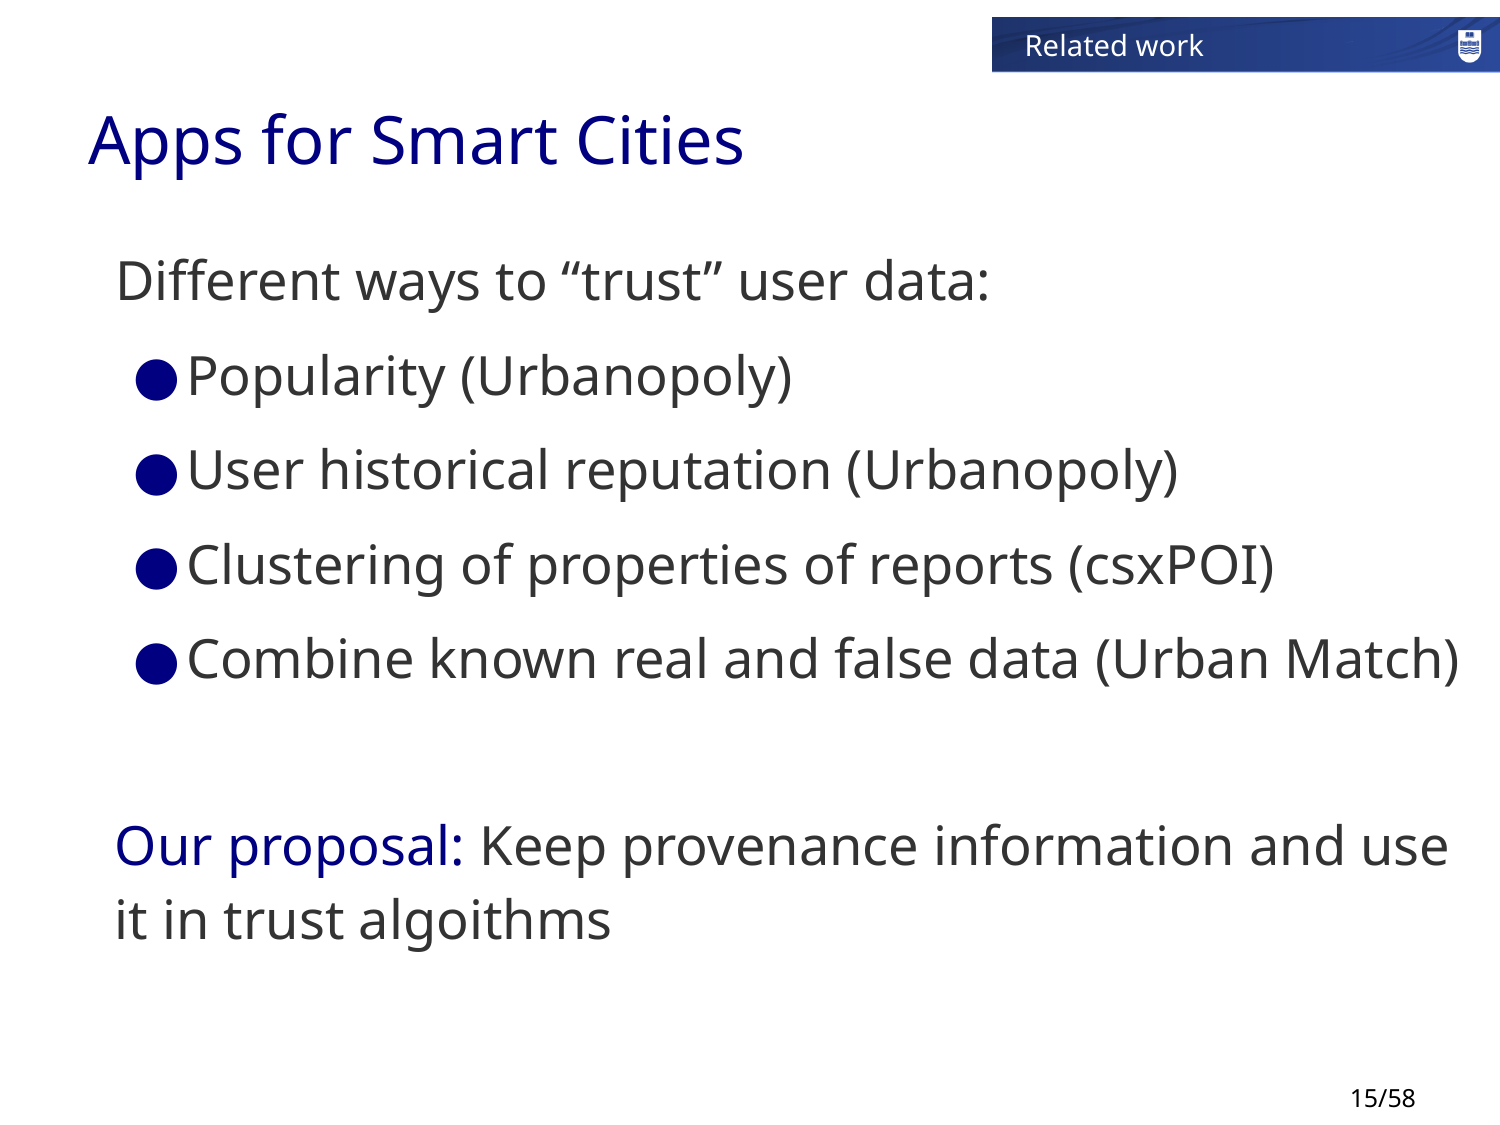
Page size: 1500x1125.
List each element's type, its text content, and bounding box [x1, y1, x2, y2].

picture [992, 17, 1500, 73]
text_box Related work [1009, 17, 1483, 67]
list Different ways to “trust” user data: Popularity (Urbanopoly) User historical reputation (Urbanopoly) Clustering of properties of reports (csxPOI) Combine known real and false data (Urban Match) [100, 238, 1495, 808]
title Apps for Smart Cities [2, 99, 1365, 177]
text_box Our proposal: Keep provenance information and use it in trust algoithms [115, 807, 1489, 1052]
